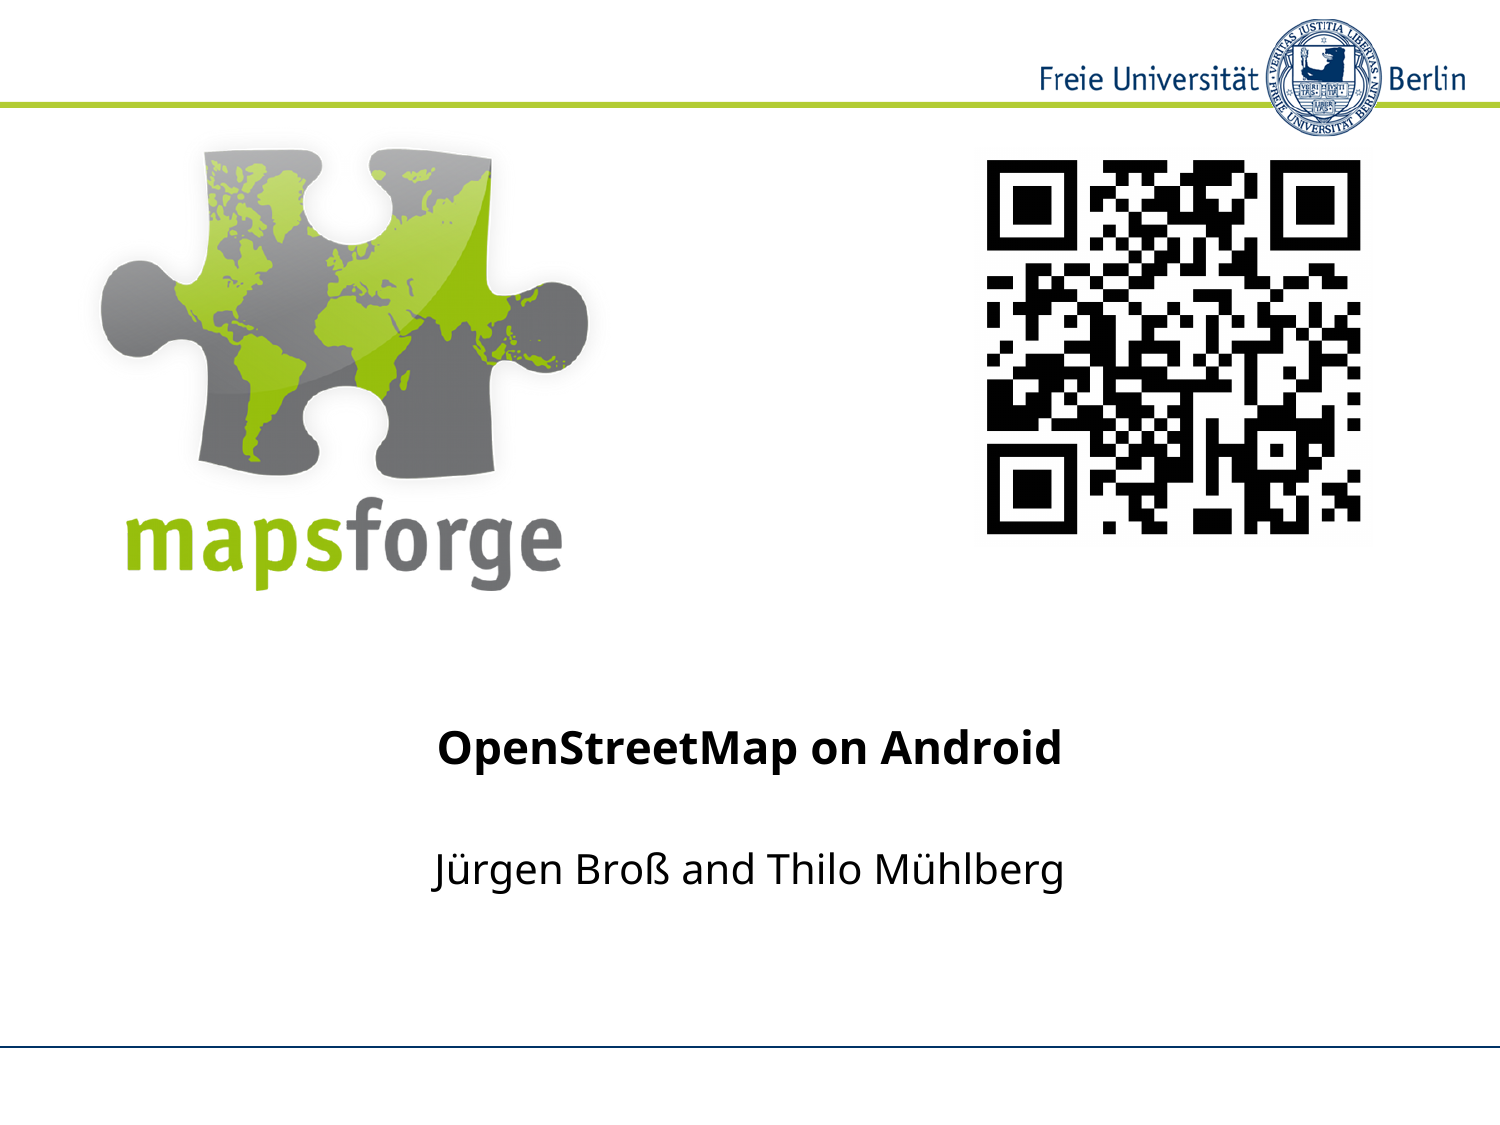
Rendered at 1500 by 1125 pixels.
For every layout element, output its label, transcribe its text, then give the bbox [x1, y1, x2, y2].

picture [1033, 19, 1470, 137]
picture [974, 147, 1373, 547]
title OpenStreetMap on Android Jürgen Broß and Thilo Mühlberg [191, 725, 1309, 888]
picture [78, 126, 611, 591]
